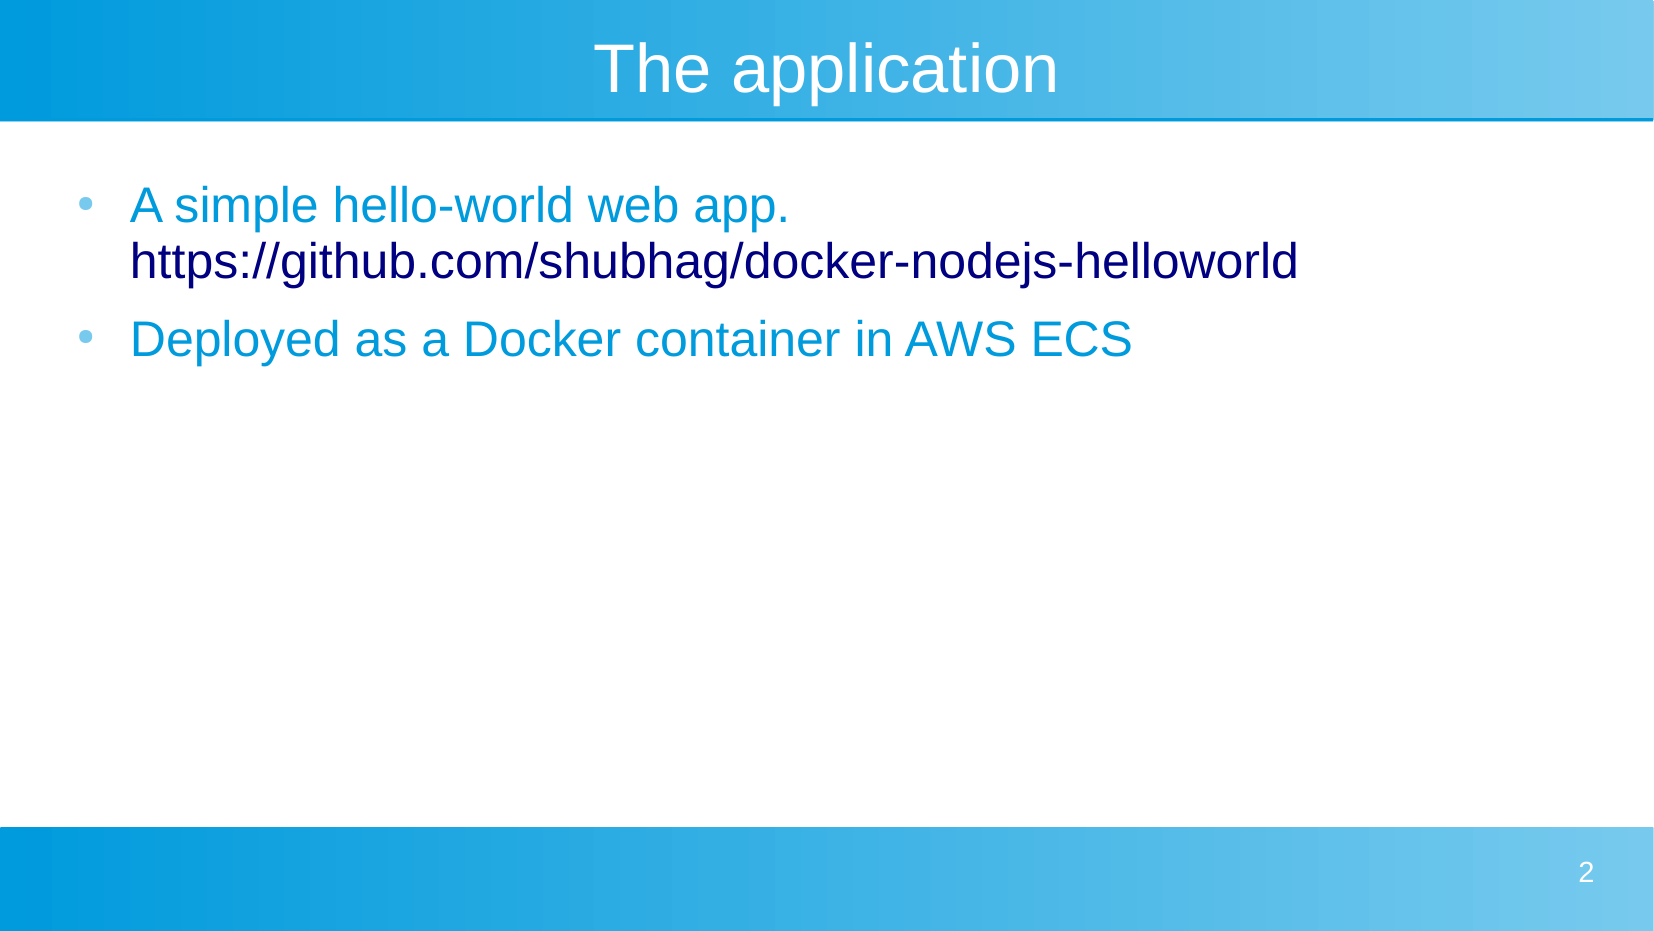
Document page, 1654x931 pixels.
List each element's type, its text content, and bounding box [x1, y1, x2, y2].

title The application [59, 29, 1595, 108]
list A simple hello-world web app. https://github.com/shubhag/docker-nodejs-helloworld Deployed as a Docker container in AWS ECS [59, 177, 1595, 768]
